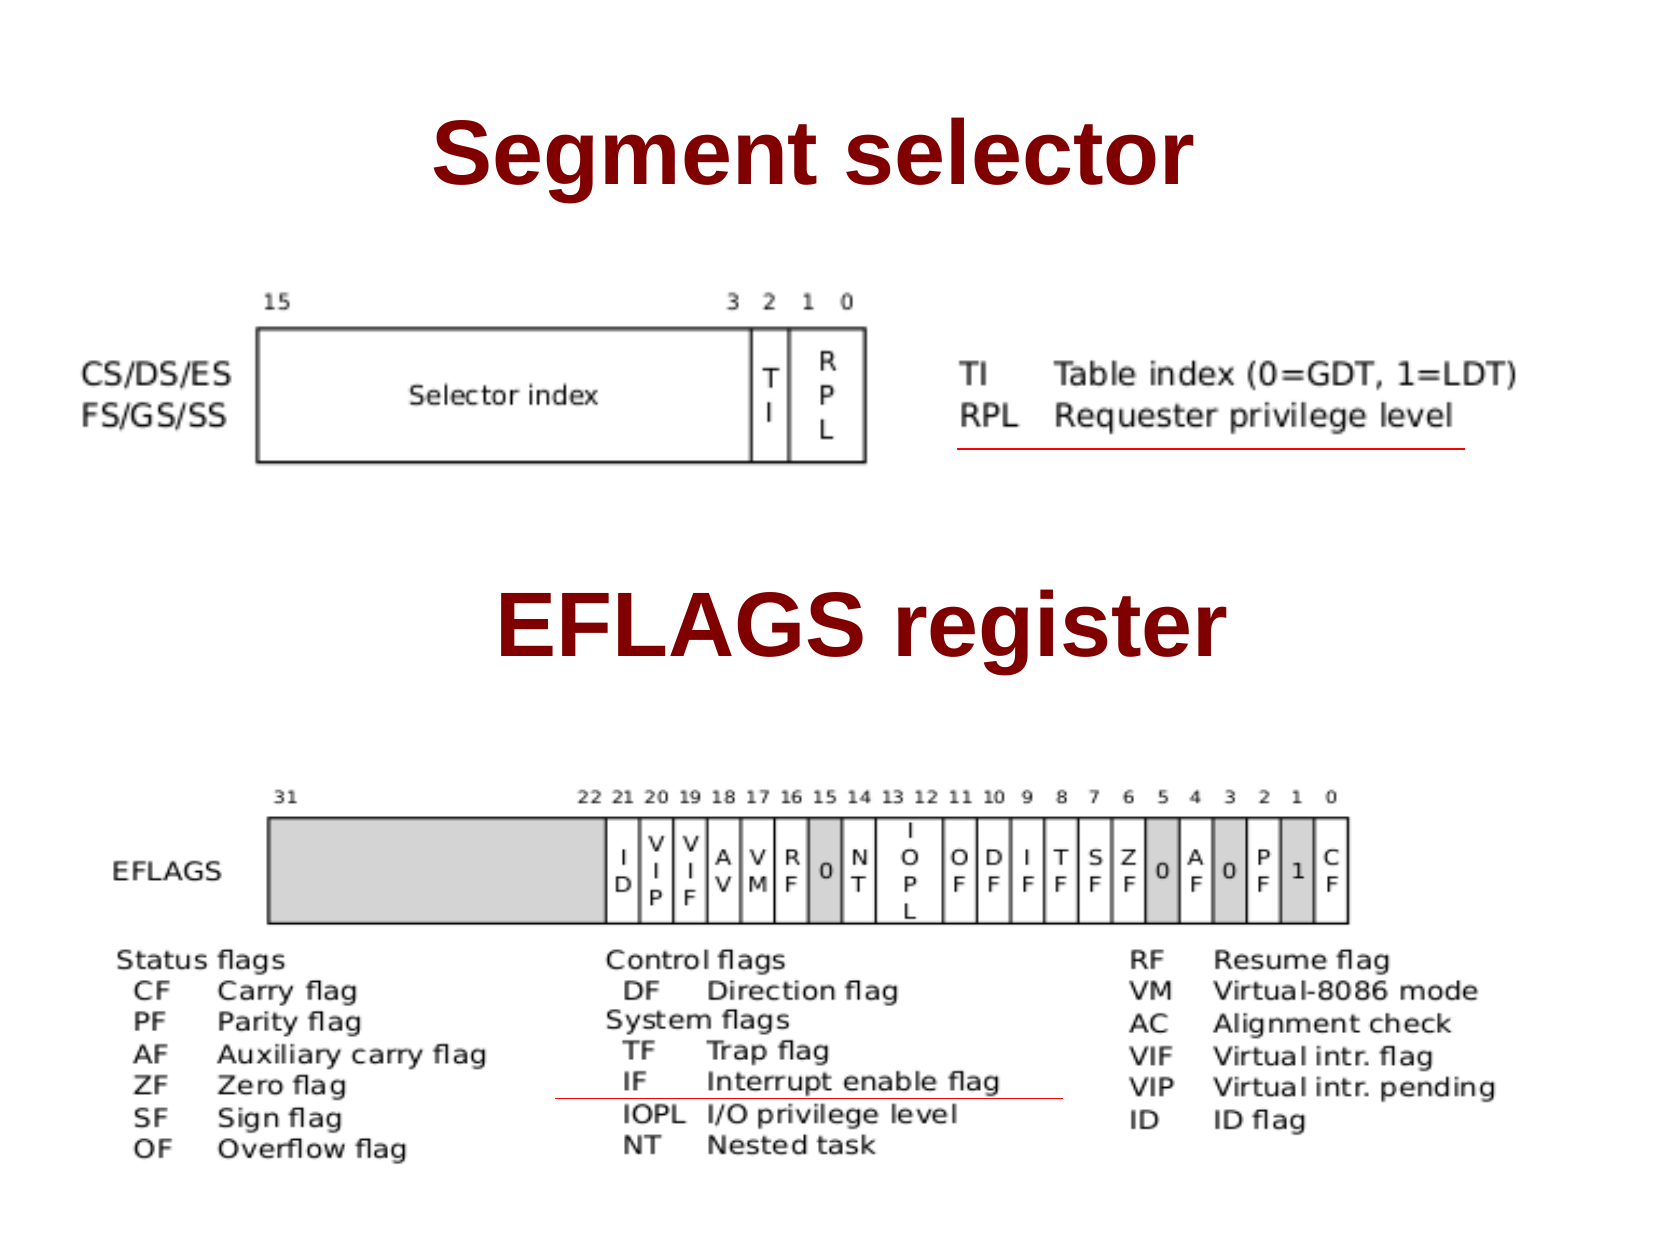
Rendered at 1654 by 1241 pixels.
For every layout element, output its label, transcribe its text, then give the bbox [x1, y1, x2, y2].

picture [84, 767, 1548, 1193]
title Segment selector [82, 49, 1571, 257]
title EFLAGS register [118, 520, 1607, 728]
picture [11, 259, 1620, 486]
